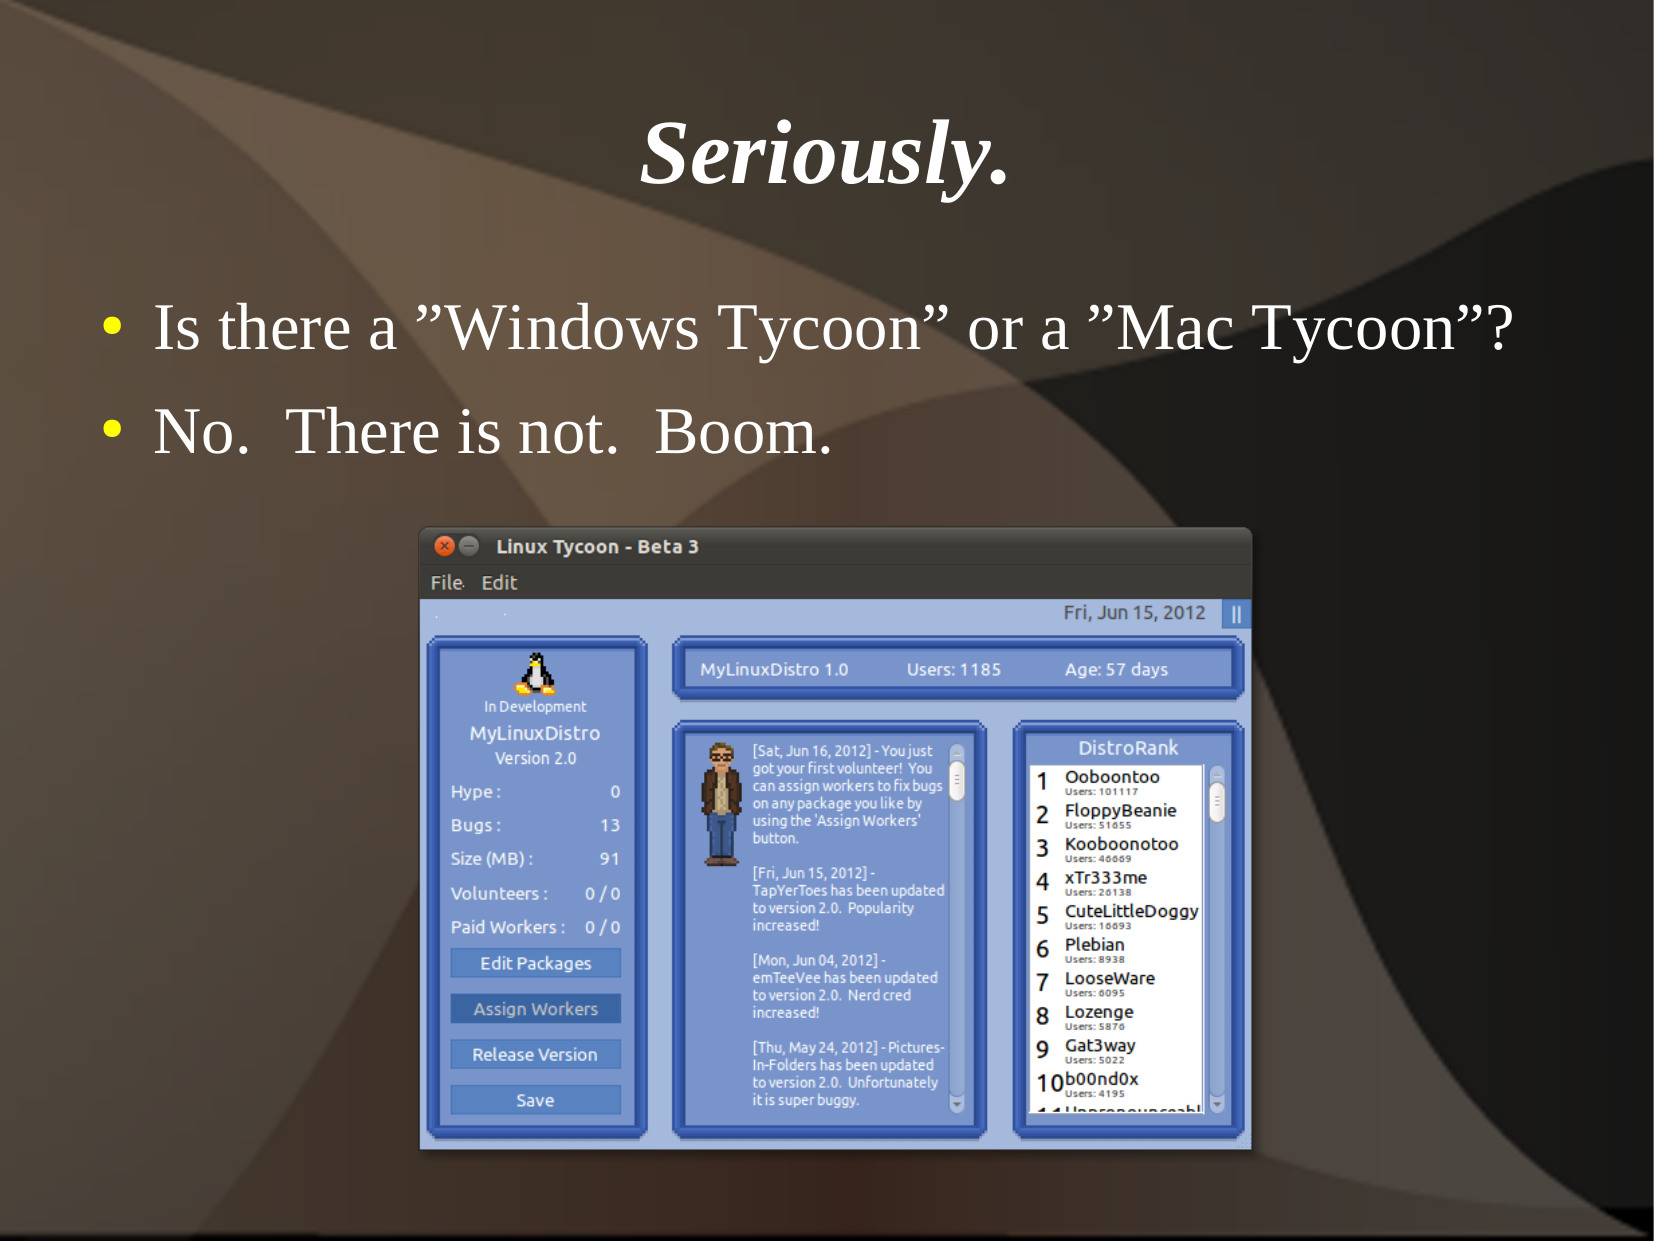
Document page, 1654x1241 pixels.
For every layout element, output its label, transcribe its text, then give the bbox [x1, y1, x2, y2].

title Seriously. [82, 49, 1571, 257]
picture [0, 0, 1654, 1241]
list Is there a ”Windows Tycoon” or a ”Mac Tycoon”? No. There is not. Boom. [82, 290, 1571, 1109]
